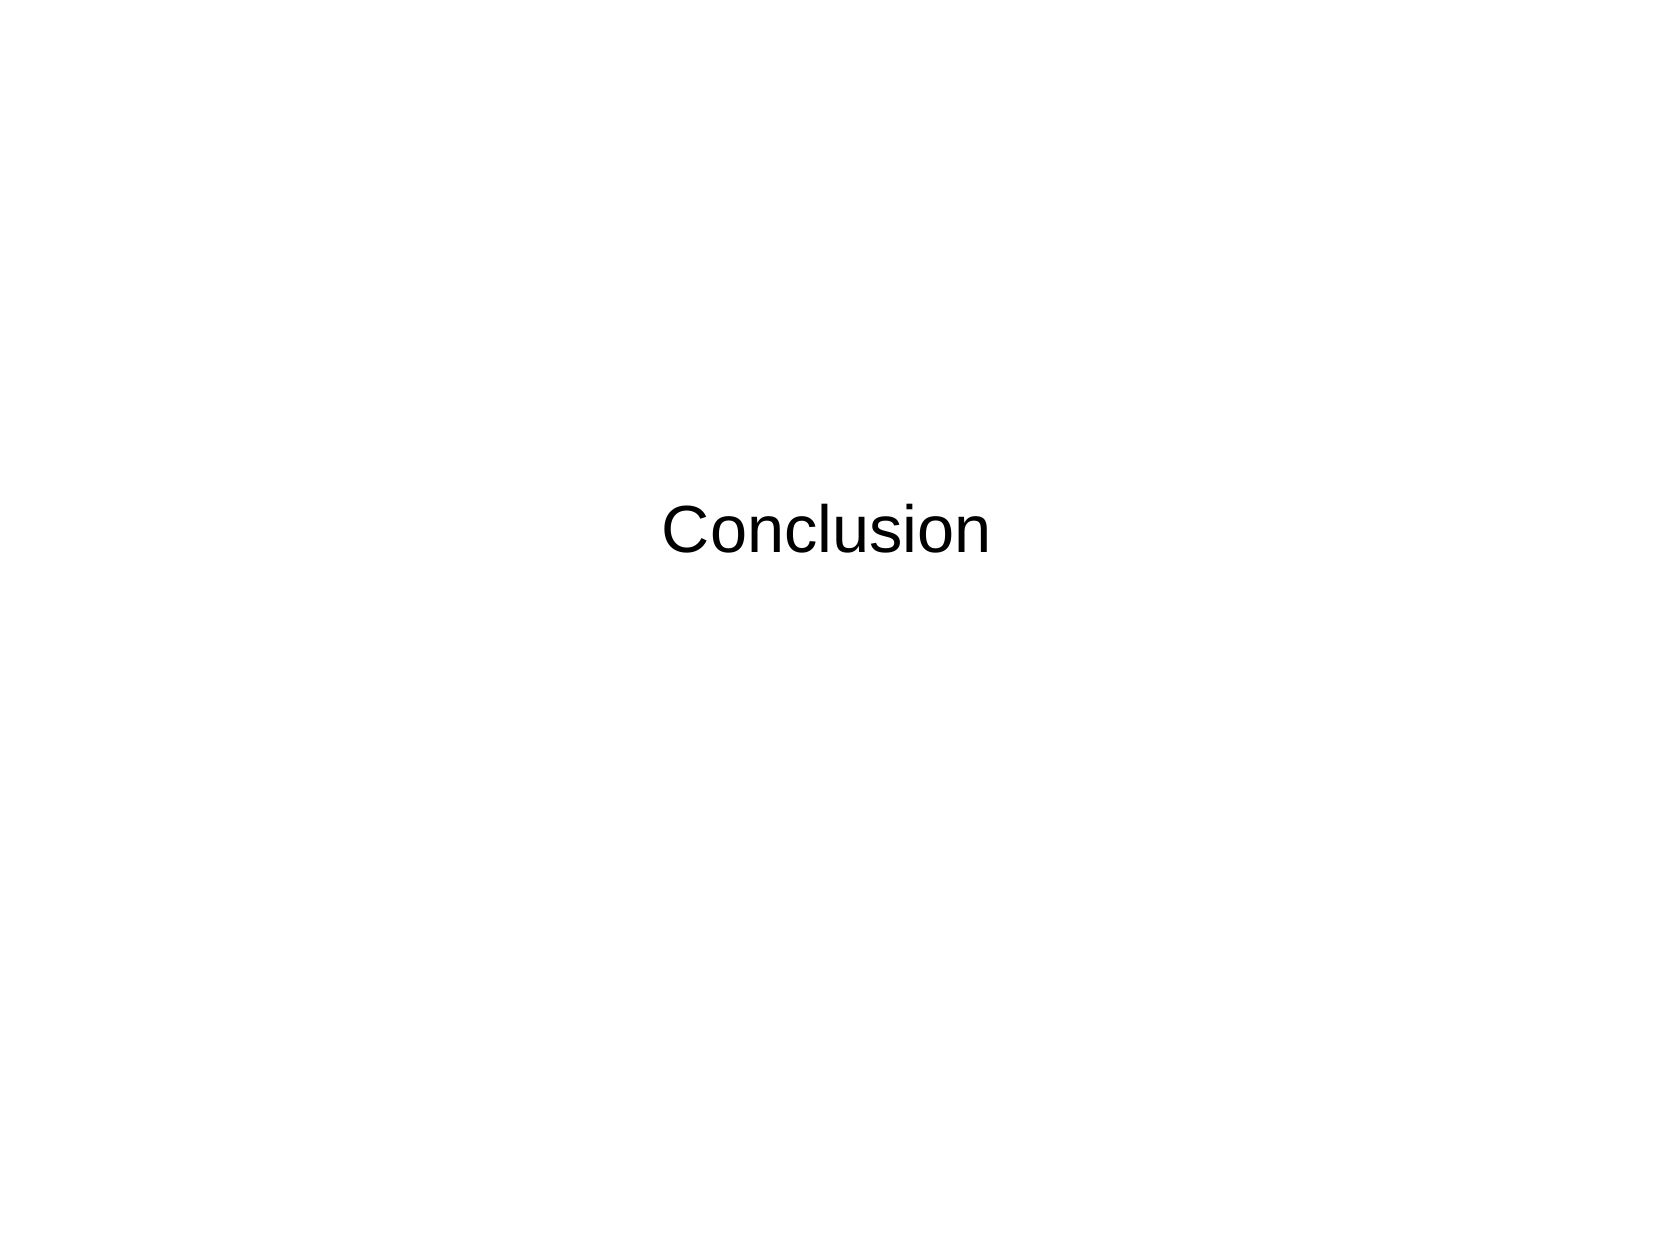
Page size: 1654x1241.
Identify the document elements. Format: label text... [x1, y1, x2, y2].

subtitle Conclusion [82, 49, 1571, 1010]
